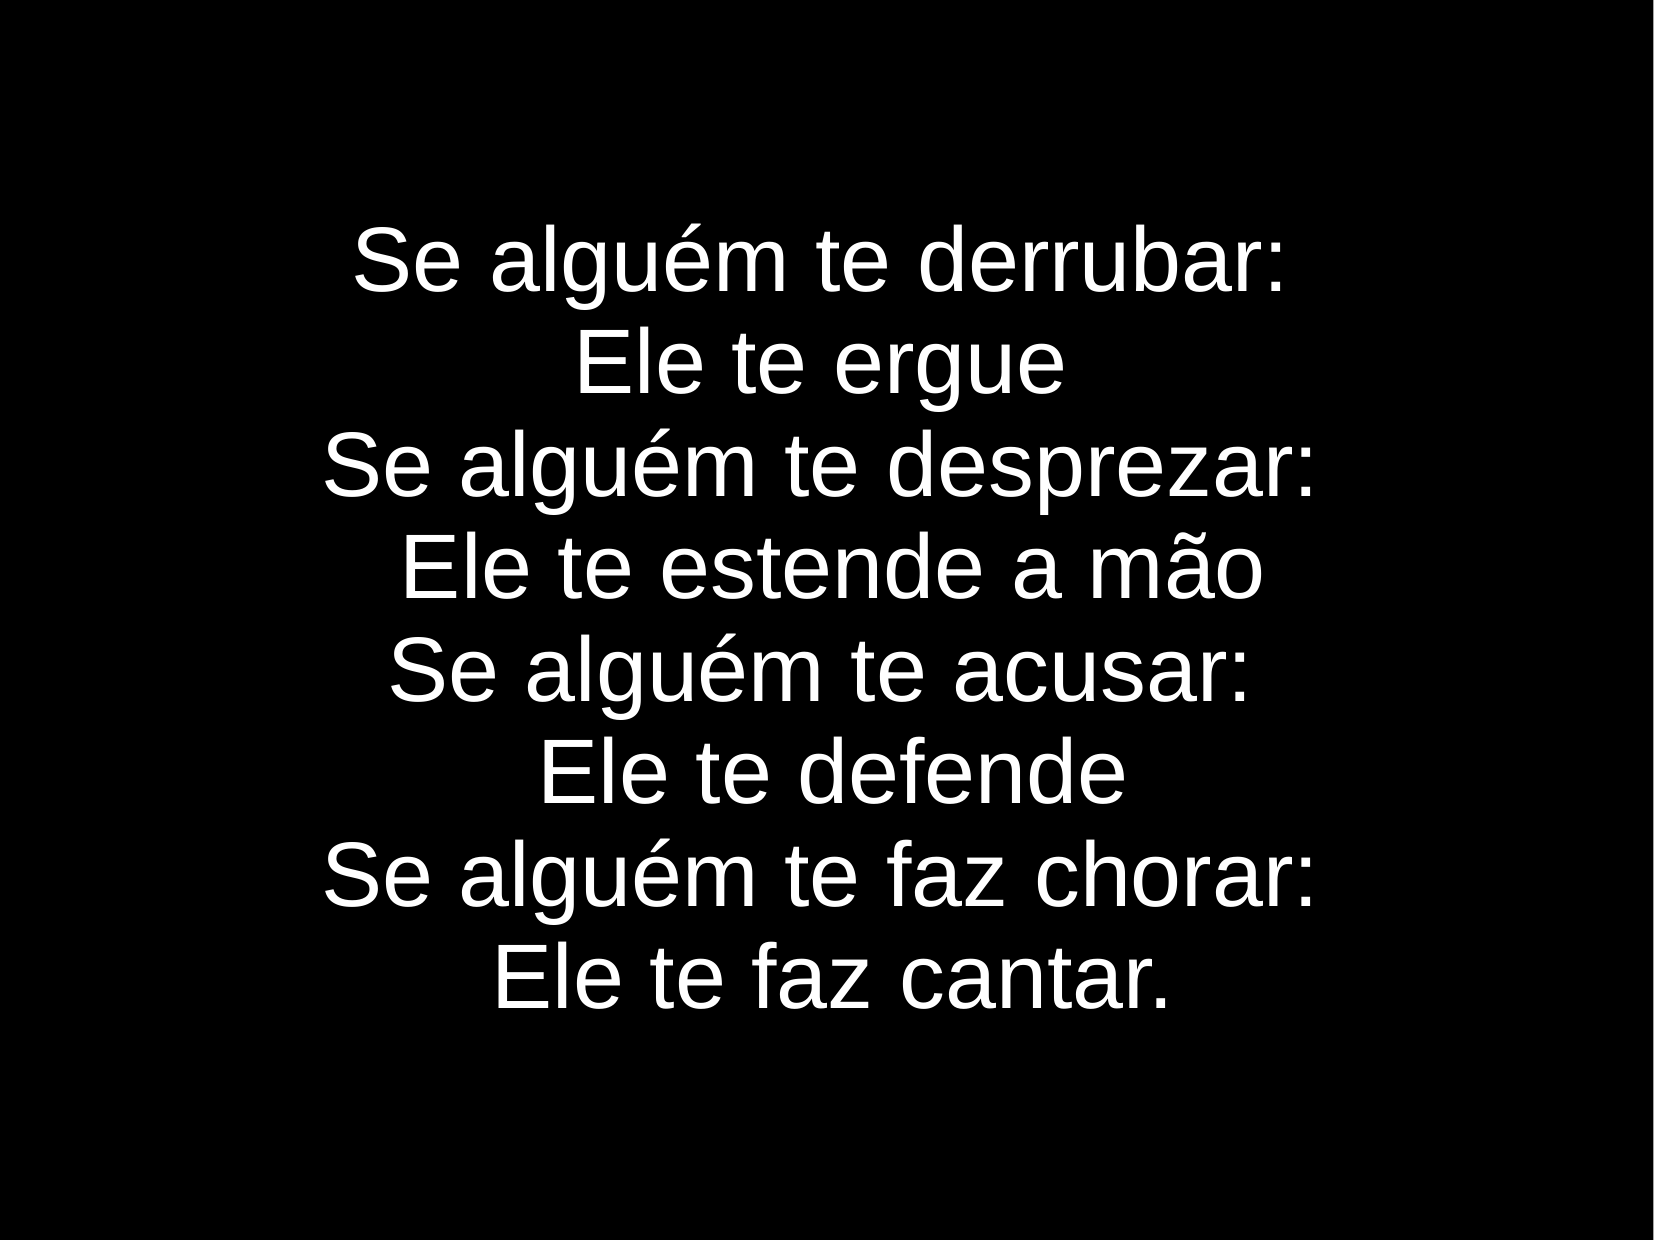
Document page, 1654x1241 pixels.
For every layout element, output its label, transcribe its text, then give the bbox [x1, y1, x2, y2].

text_box Se alguém te derrubar: Ele te ergue Se alguém te desprezar: Ele te estende a mão Se alguém te acusar: Ele te defende Se alguém te faz chorar: Ele te faz cantar. [23, 200, 1619, 1038]
